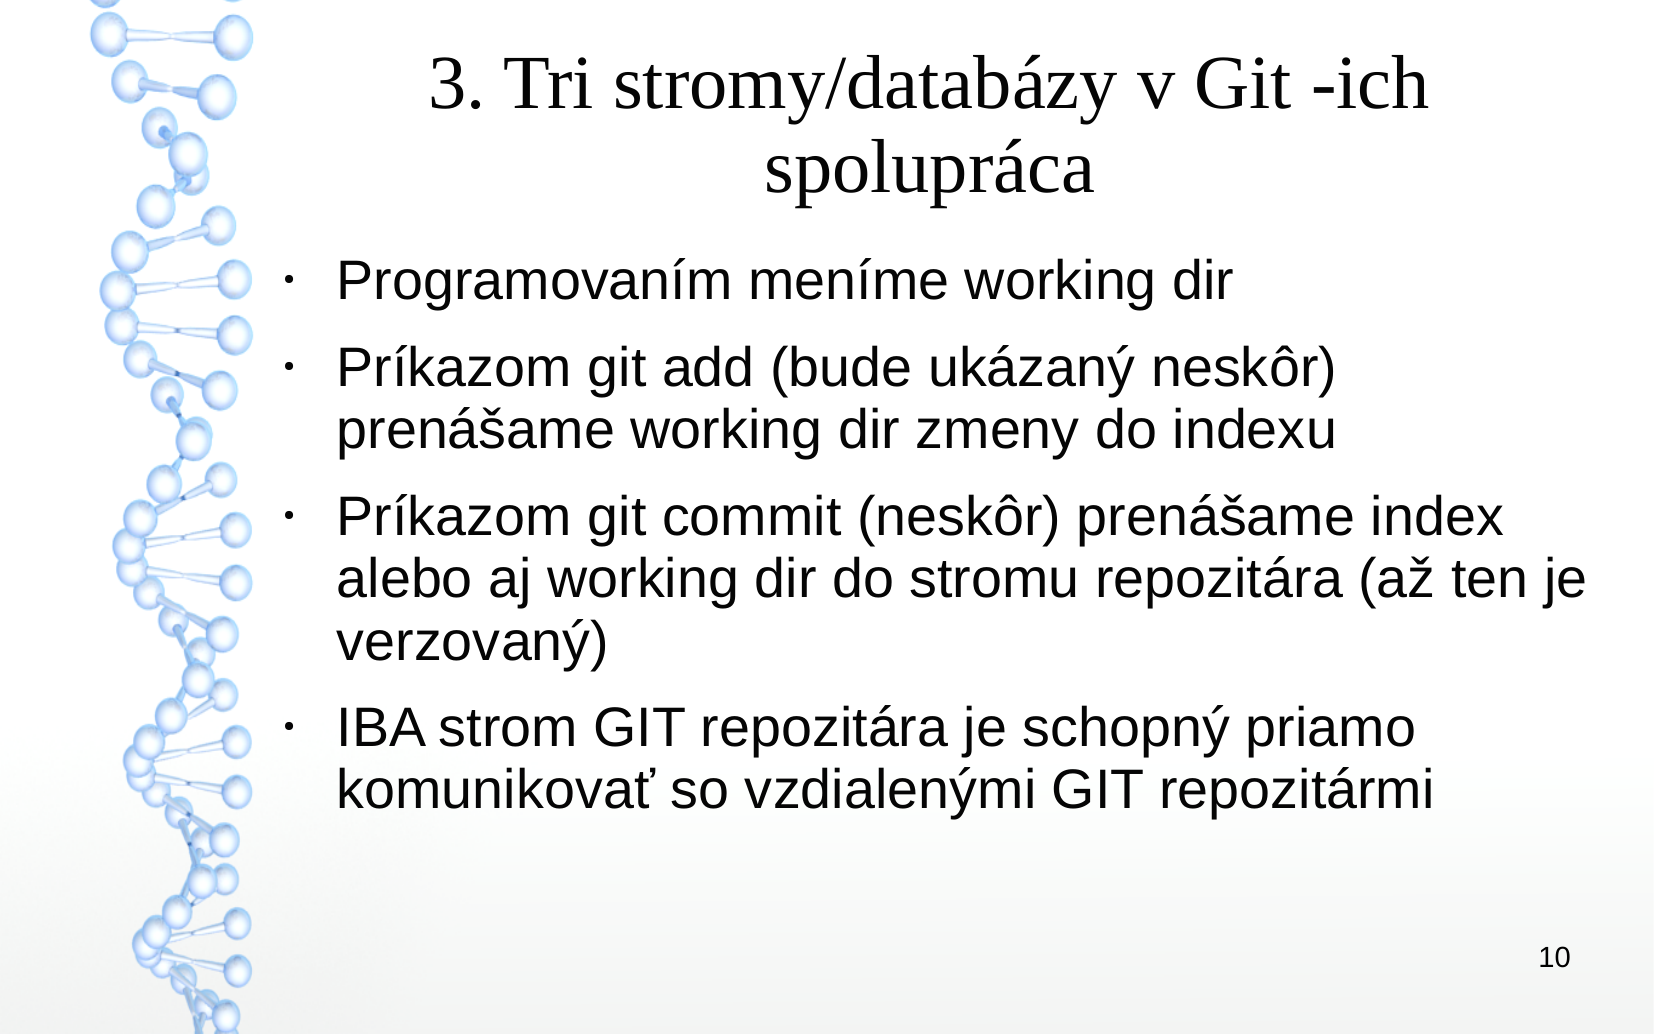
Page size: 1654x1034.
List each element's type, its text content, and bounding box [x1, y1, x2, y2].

picture [0, 0, 1654, 1034]
title 3. Tri stromy/databázy v Git -ich spolupráca [265, 39, 1595, 210]
list Programovaním meníme working dir Príkazom git add (bude ukázaný neskôr) prenášame working dir zmeny do indexu Príkazom git commit (neskôr) prenášame index alebo aj working dir do stromu repozitára (až ten je verzovaný) IBA strom GIT repozitára je schopný priamo komunikovať so vzdialenými GIT repozitármi [265, 249, 1595, 849]
